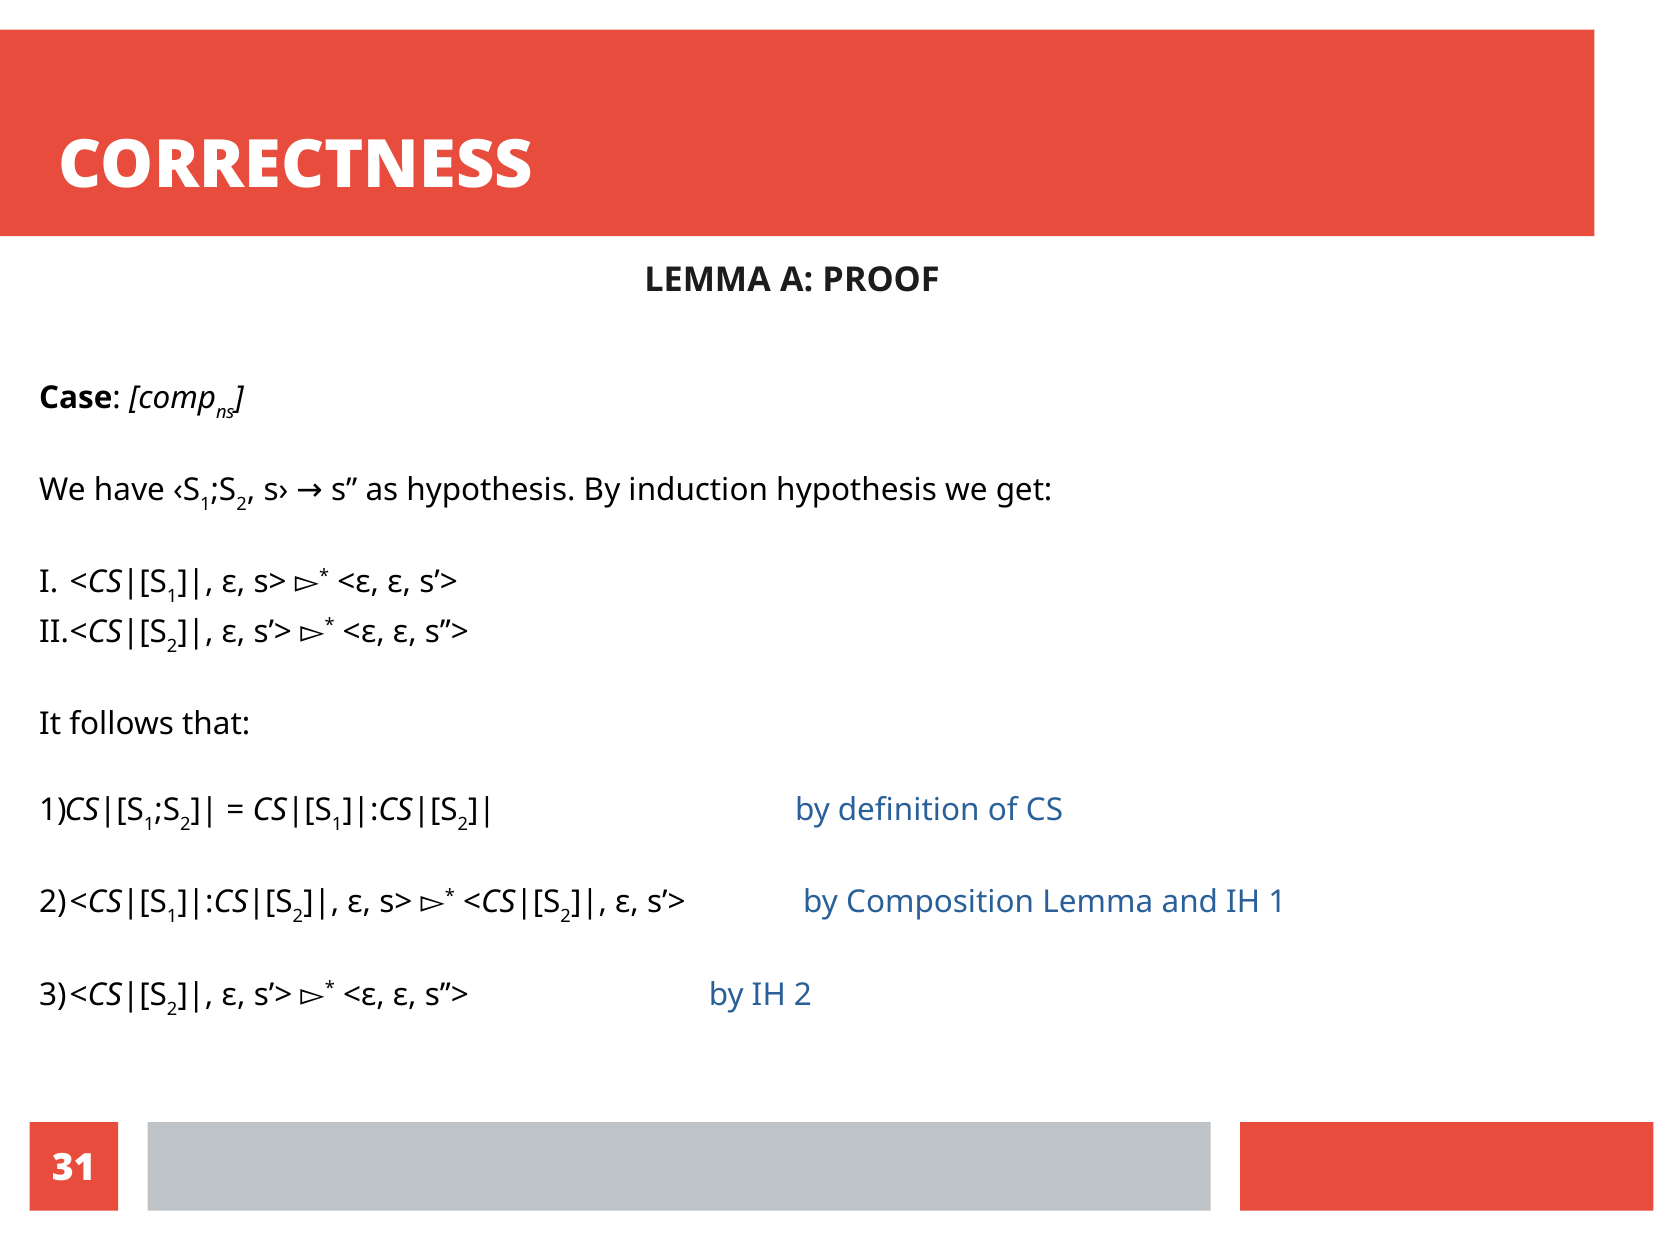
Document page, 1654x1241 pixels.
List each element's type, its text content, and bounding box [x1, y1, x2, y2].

list LEMMA A: PROOF Case: [compns] We have ‹S1;S2, s› → s’’ as hypothesis. By induction hypothesis we get: <CS|[S1]|, ε, s> ▻* <ε, ε, s’> <CS|[S2]|, ε, s’> ▻* <ε, ε, s’’> It follows that: CS|[S1;S2]| = CS|[S1]|:CS|[S2]| by definition of CS <CS|[S1]|:CS|[S2]|, ε, s> ▻* <CS|[S2]|, ε, s’> by Composition Lemma and IH 1 <CS|[S2]|, ε, s’> ▻* <ε, ε, s’’> by IH 2 [39, 255, 1546, 1023]
title CORRECTNESS [59, 59, 1595, 207]
